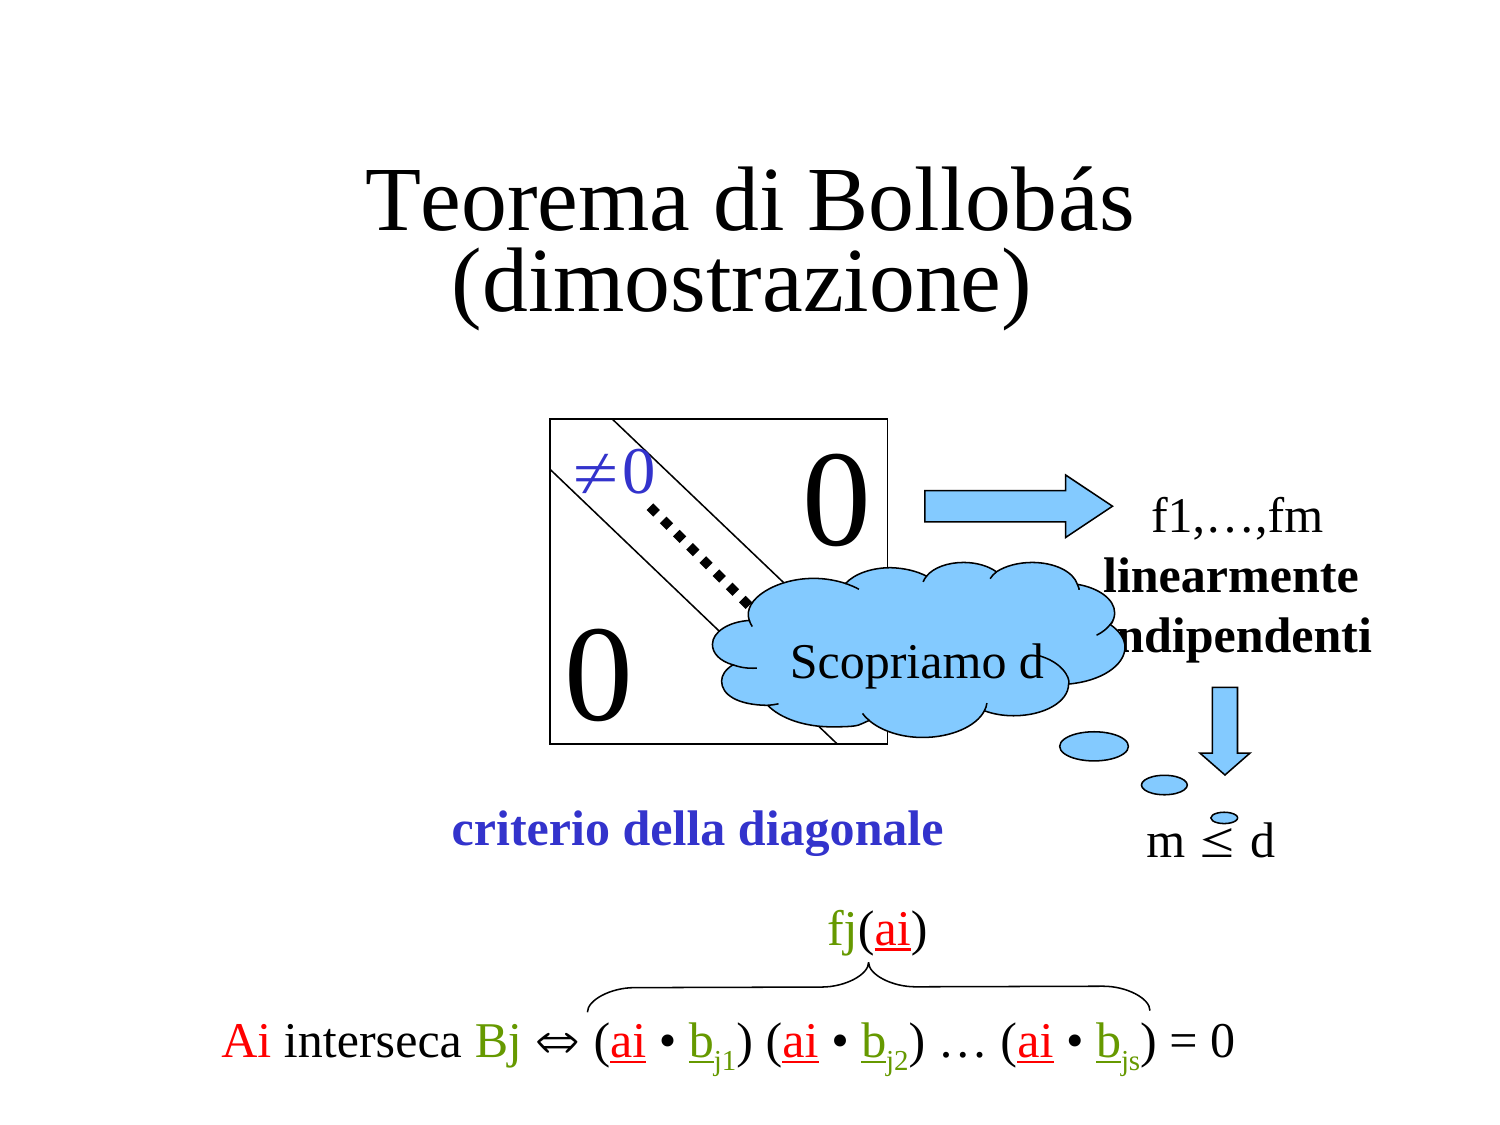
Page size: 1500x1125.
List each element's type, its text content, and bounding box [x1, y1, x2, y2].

text_box [1141, 775, 1188, 795]
title Teorema di Bollobás [112, 99, 1388, 288]
text_box criterio della diagonale [436, 787, 960, 863]
text_box [712, 562, 1115, 738]
text_box [1210, 812, 1238, 824]
text_box f1,…,fm linearmente indipendenti [1087, 474, 1388, 671]
text_box [924, 474, 1087, 538]
text_box fj(ai) [812, 887, 943, 963]
text_box 0 [787, 399, 887, 581]
text_box (dimostrazione) [437, 212, 1049, 338]
text_box 0 [554, 419, 671, 515]
text_box Scopriamo d [775, 620, 1145, 697]
text_box 0 [550, 574, 649, 756]
text_box 0 [767, 706, 778, 715]
text_box m  d [1131, 799, 1290, 876]
text_box [1059, 731, 1129, 761]
text_box Ai interseca Bj  (ai • bj1) (ai • bj2) … (ai • bjs) = 0 [206, 999, 1251, 1084]
text_box [1199, 687, 1251, 775]
